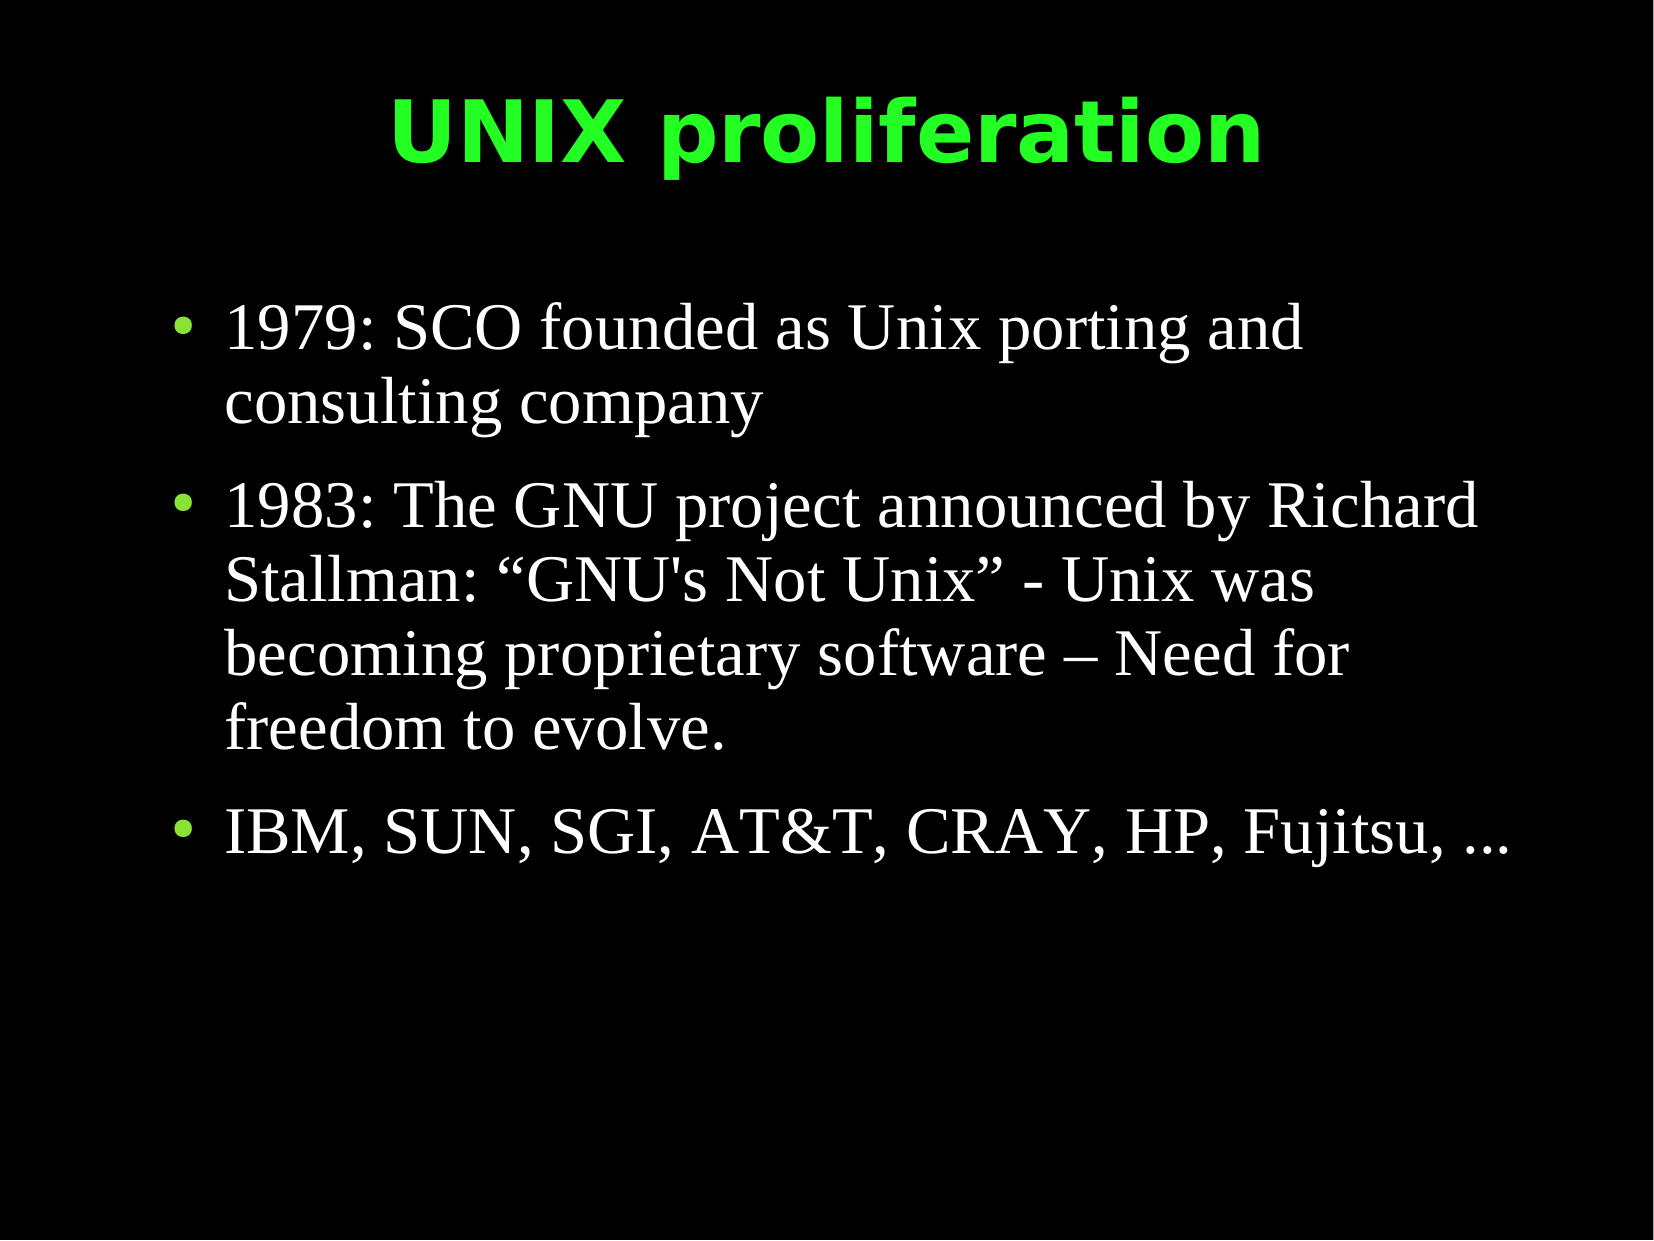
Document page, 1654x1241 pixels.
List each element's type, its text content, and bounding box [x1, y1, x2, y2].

list 1979: SCO founded as Unix porting and consulting company 1983: The GNU project announced by Richard Stallman: “GNU's Not Unix” - Unix was becoming proprietary software – Need for freedom to evolve. IBM, SUN, SGI, AT&T, CRAY, HP, Fujitsu, ... [82, 290, 1571, 1109]
title UNIX proliferation [82, 29, 1571, 237]
